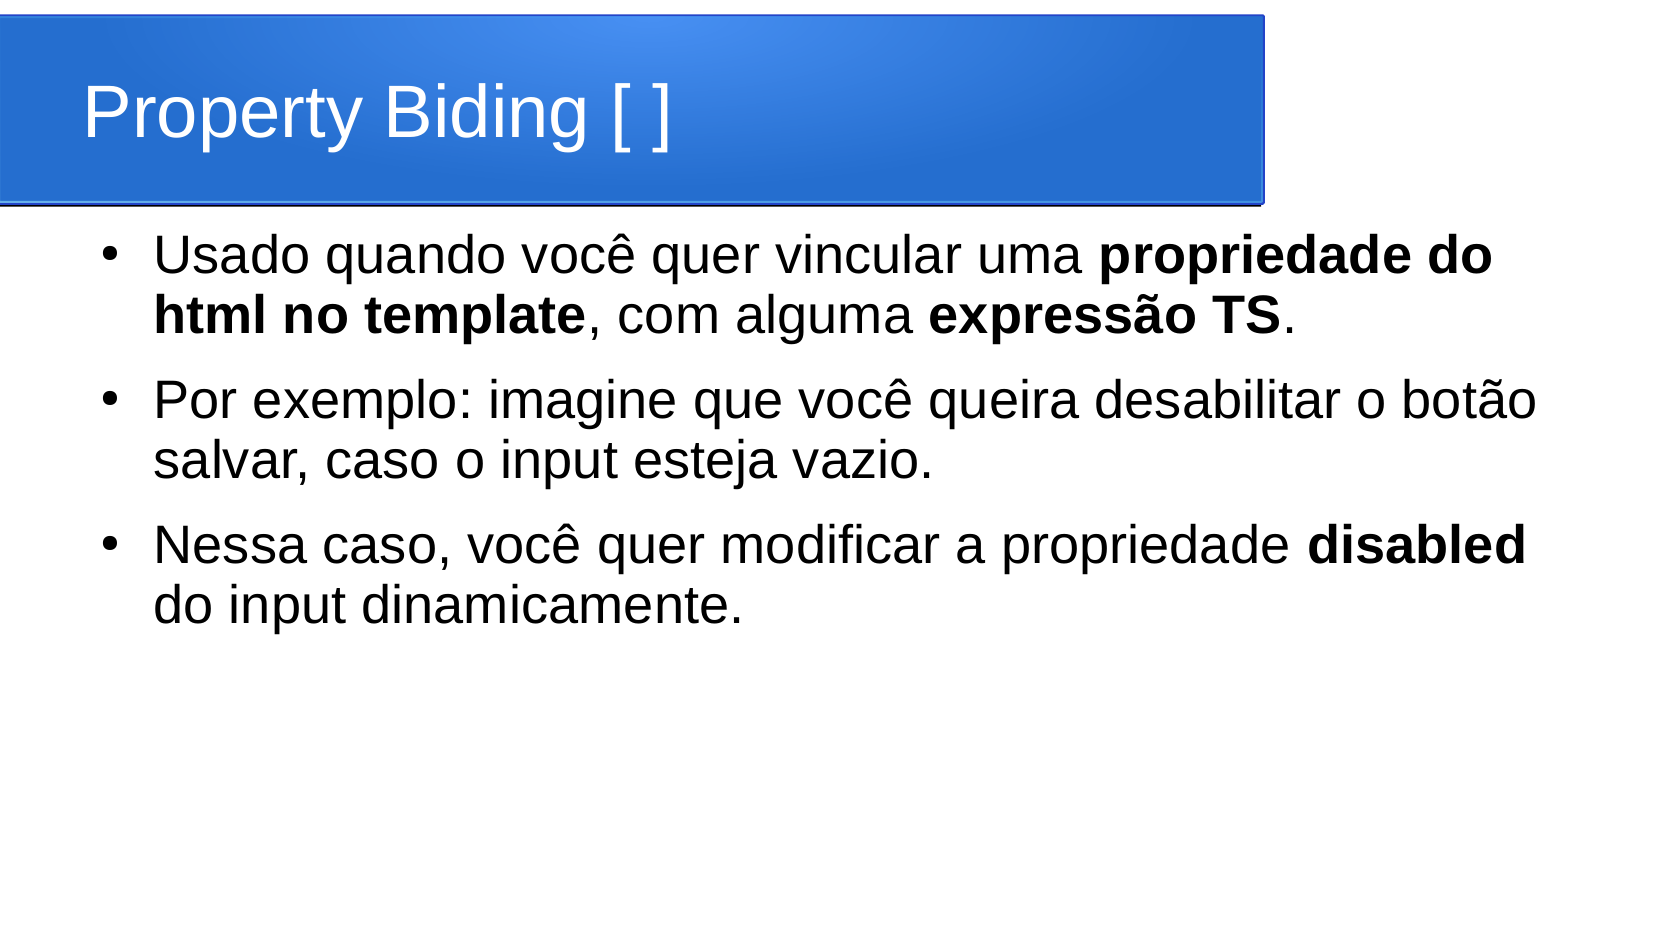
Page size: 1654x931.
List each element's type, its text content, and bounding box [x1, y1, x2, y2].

list Usado quando você quer vincular uma propriedade do html no template, com alguma expressão TS. Por exemplo: imagine que você queira desabilitar o botão salvar, caso o input esteja vazio. Nessa caso, você quer modificar a propriedade disabled do input dinamicamente. [82, 224, 1571, 764]
title Property Biding [ ] [82, 35, 1235, 189]
